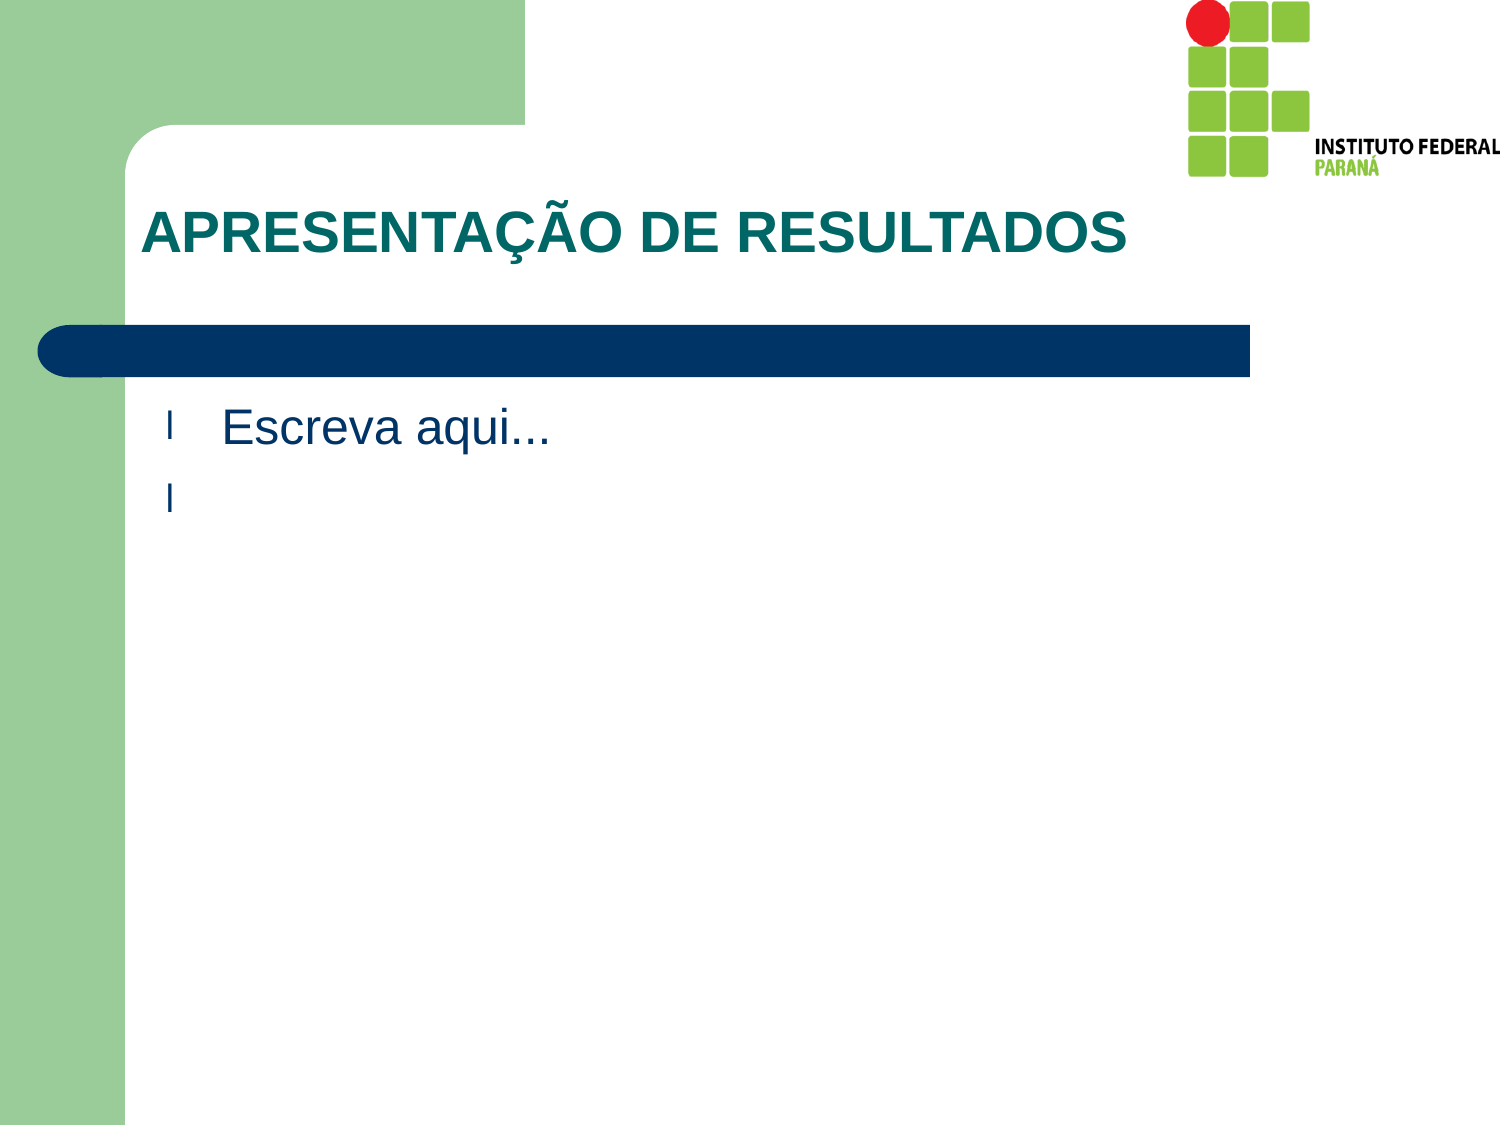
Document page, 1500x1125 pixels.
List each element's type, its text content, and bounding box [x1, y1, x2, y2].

title APRESENTAÇÃO DE RESULTADOS [125, 125, 1500, 273]
list Escreva aqui... [150, 387, 1463, 1001]
